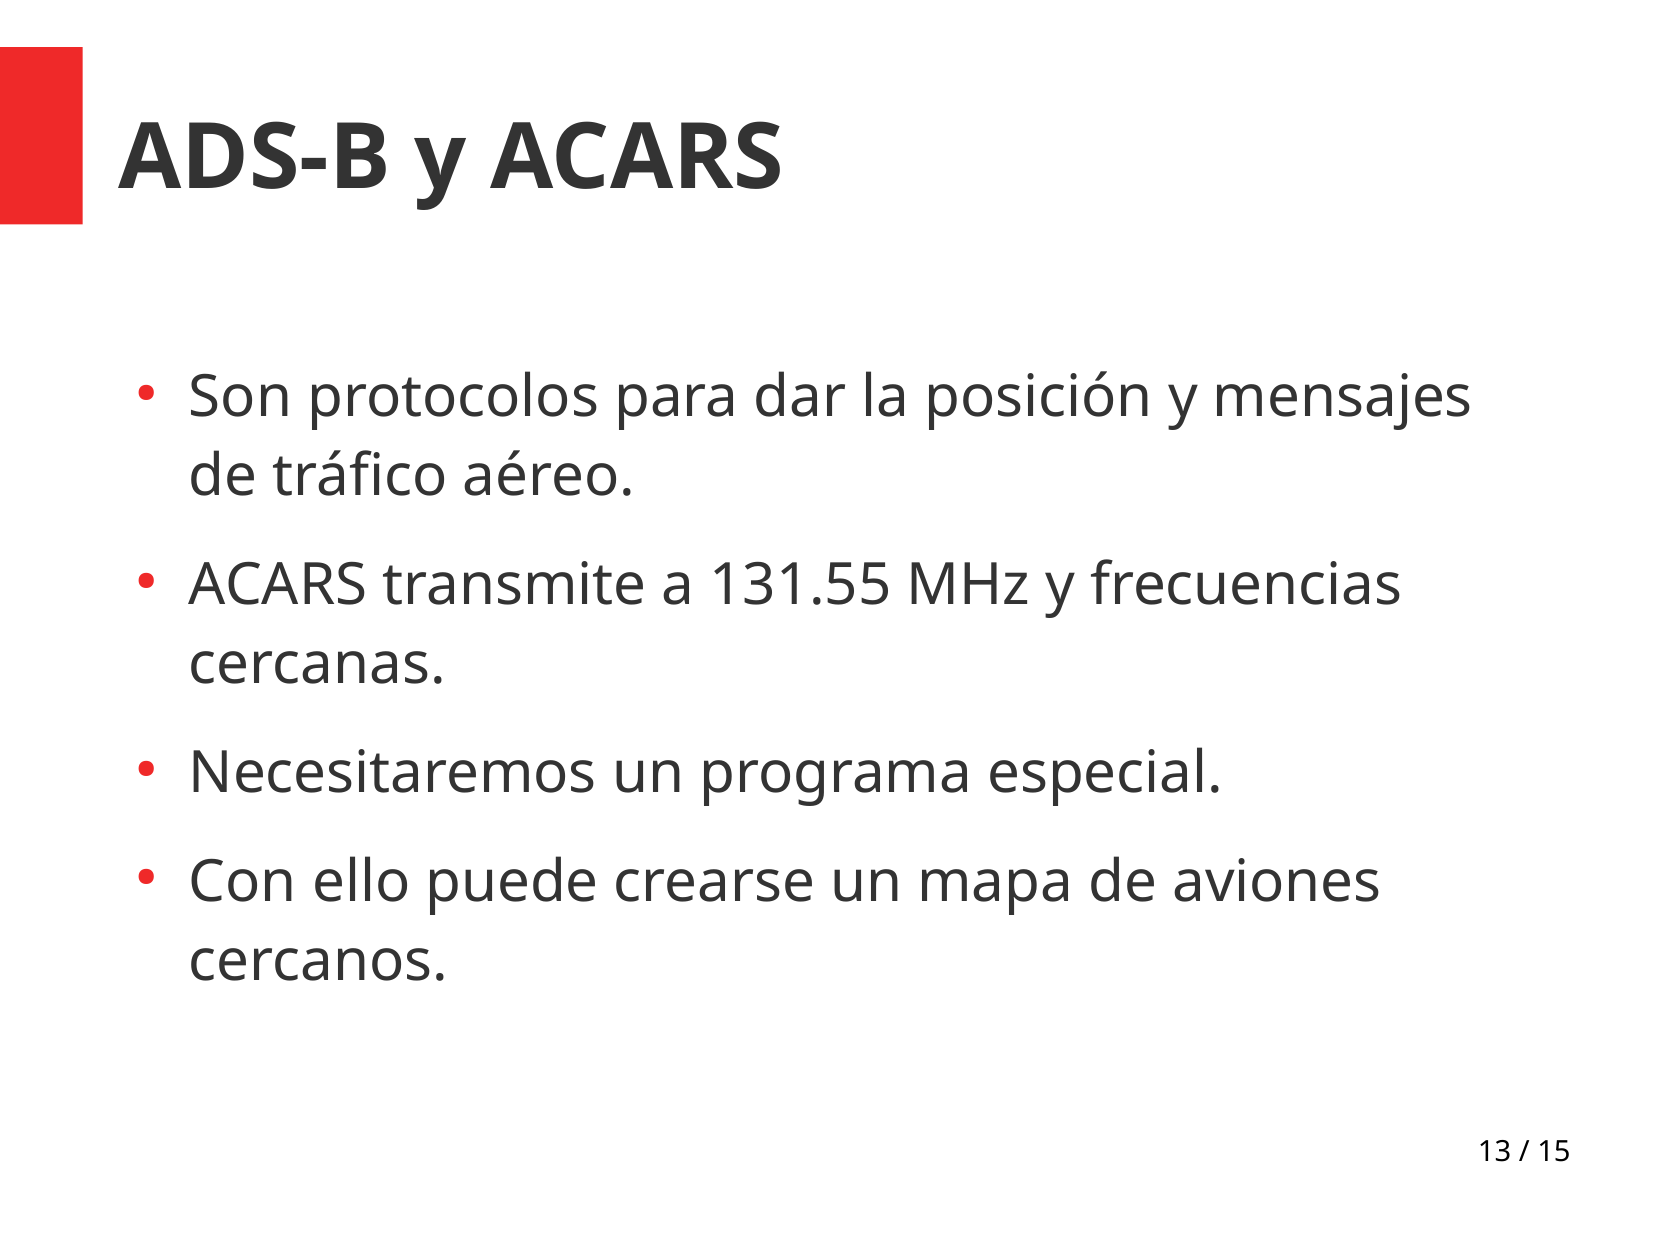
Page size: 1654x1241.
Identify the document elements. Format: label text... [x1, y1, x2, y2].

title ADS-B y ACARS [118, 49, 1571, 257]
list Son protocolos para dar la posición y mensajes de tráfico aéreo. ACARS transmite a 131.55 MHz y frecuencias cercanas. Necesitaremos un programa especial. Con ello puede crearse un mapa de aviones cercanos. [118, 354, 1536, 1074]
